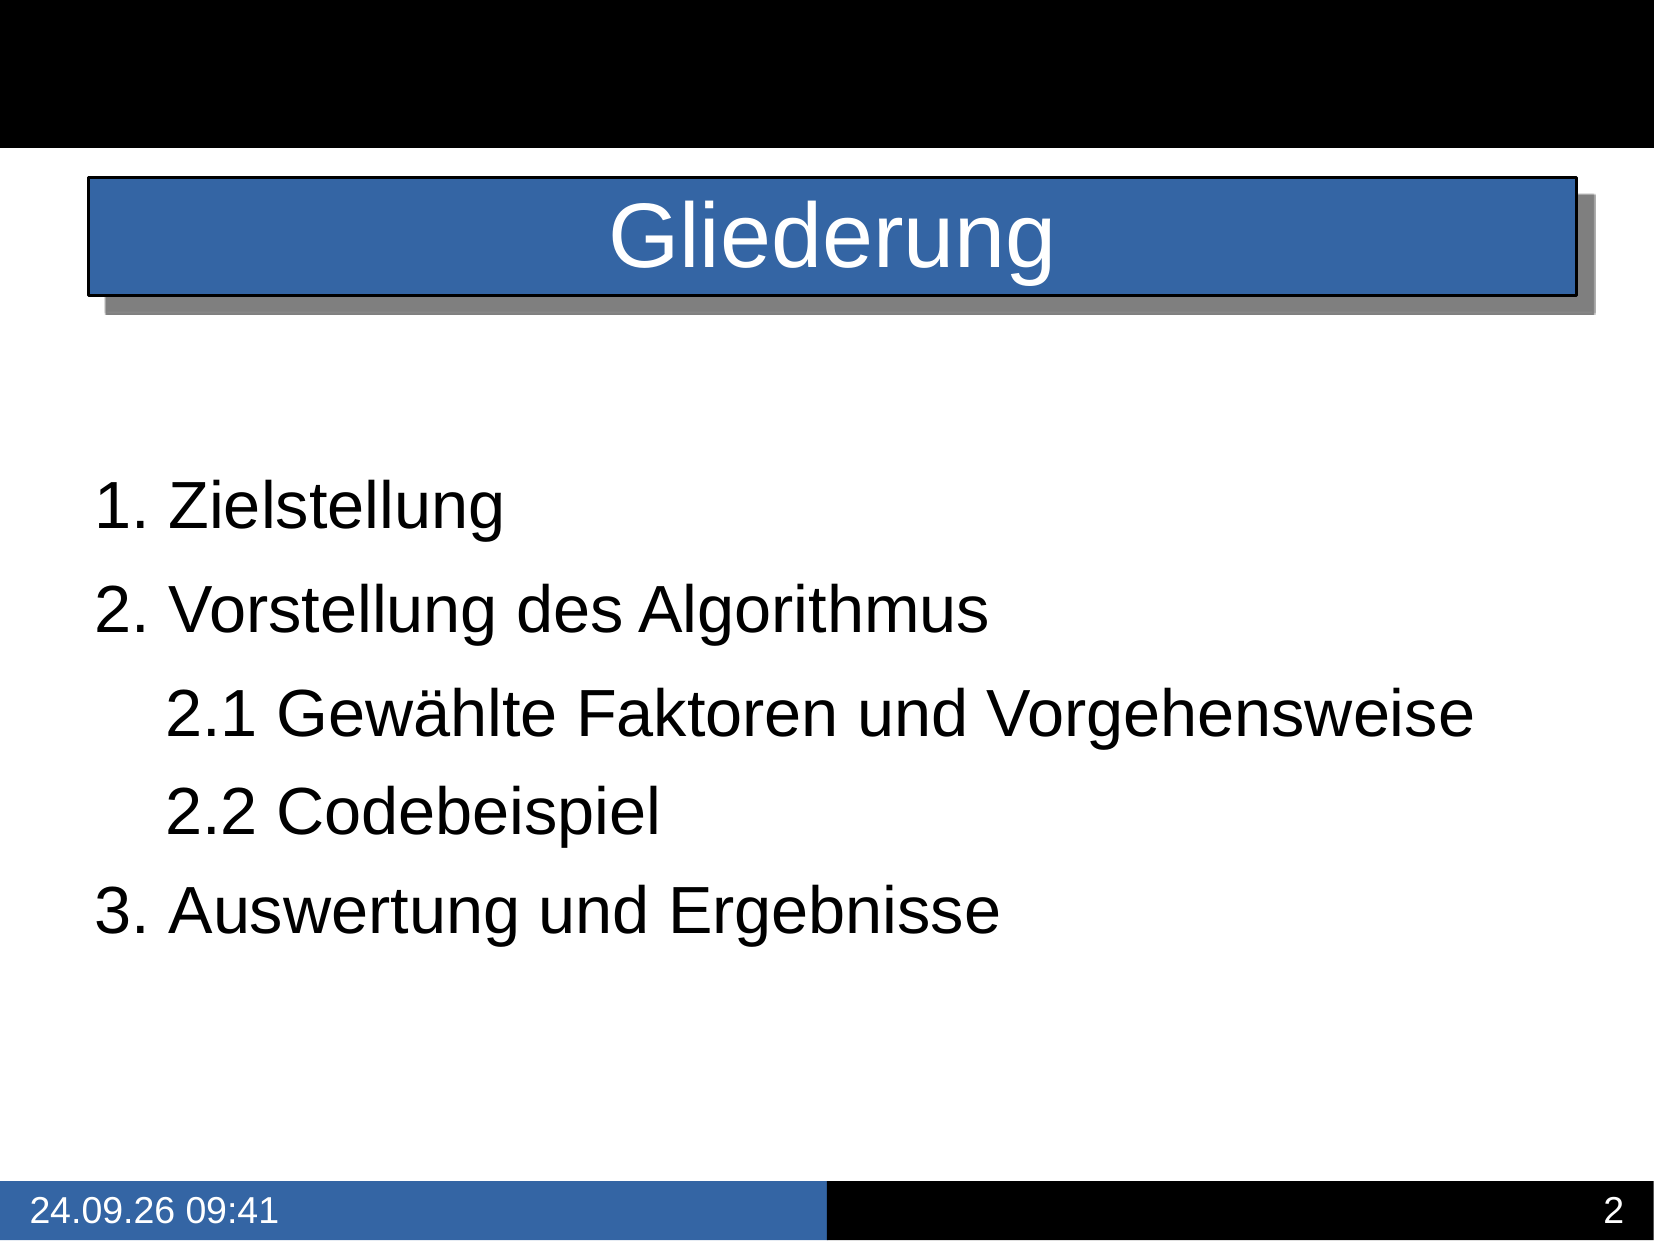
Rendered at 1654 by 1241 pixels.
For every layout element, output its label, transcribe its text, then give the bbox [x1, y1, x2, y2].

list Zielstellung Vorstellung des Algorithmus Gewählte Faktoren und Vorgehensweise Codebeispiel Auswertung und Ergebnisse [76, 354, 1565, 1059]
title Gliederung [88, 177, 1577, 296]
